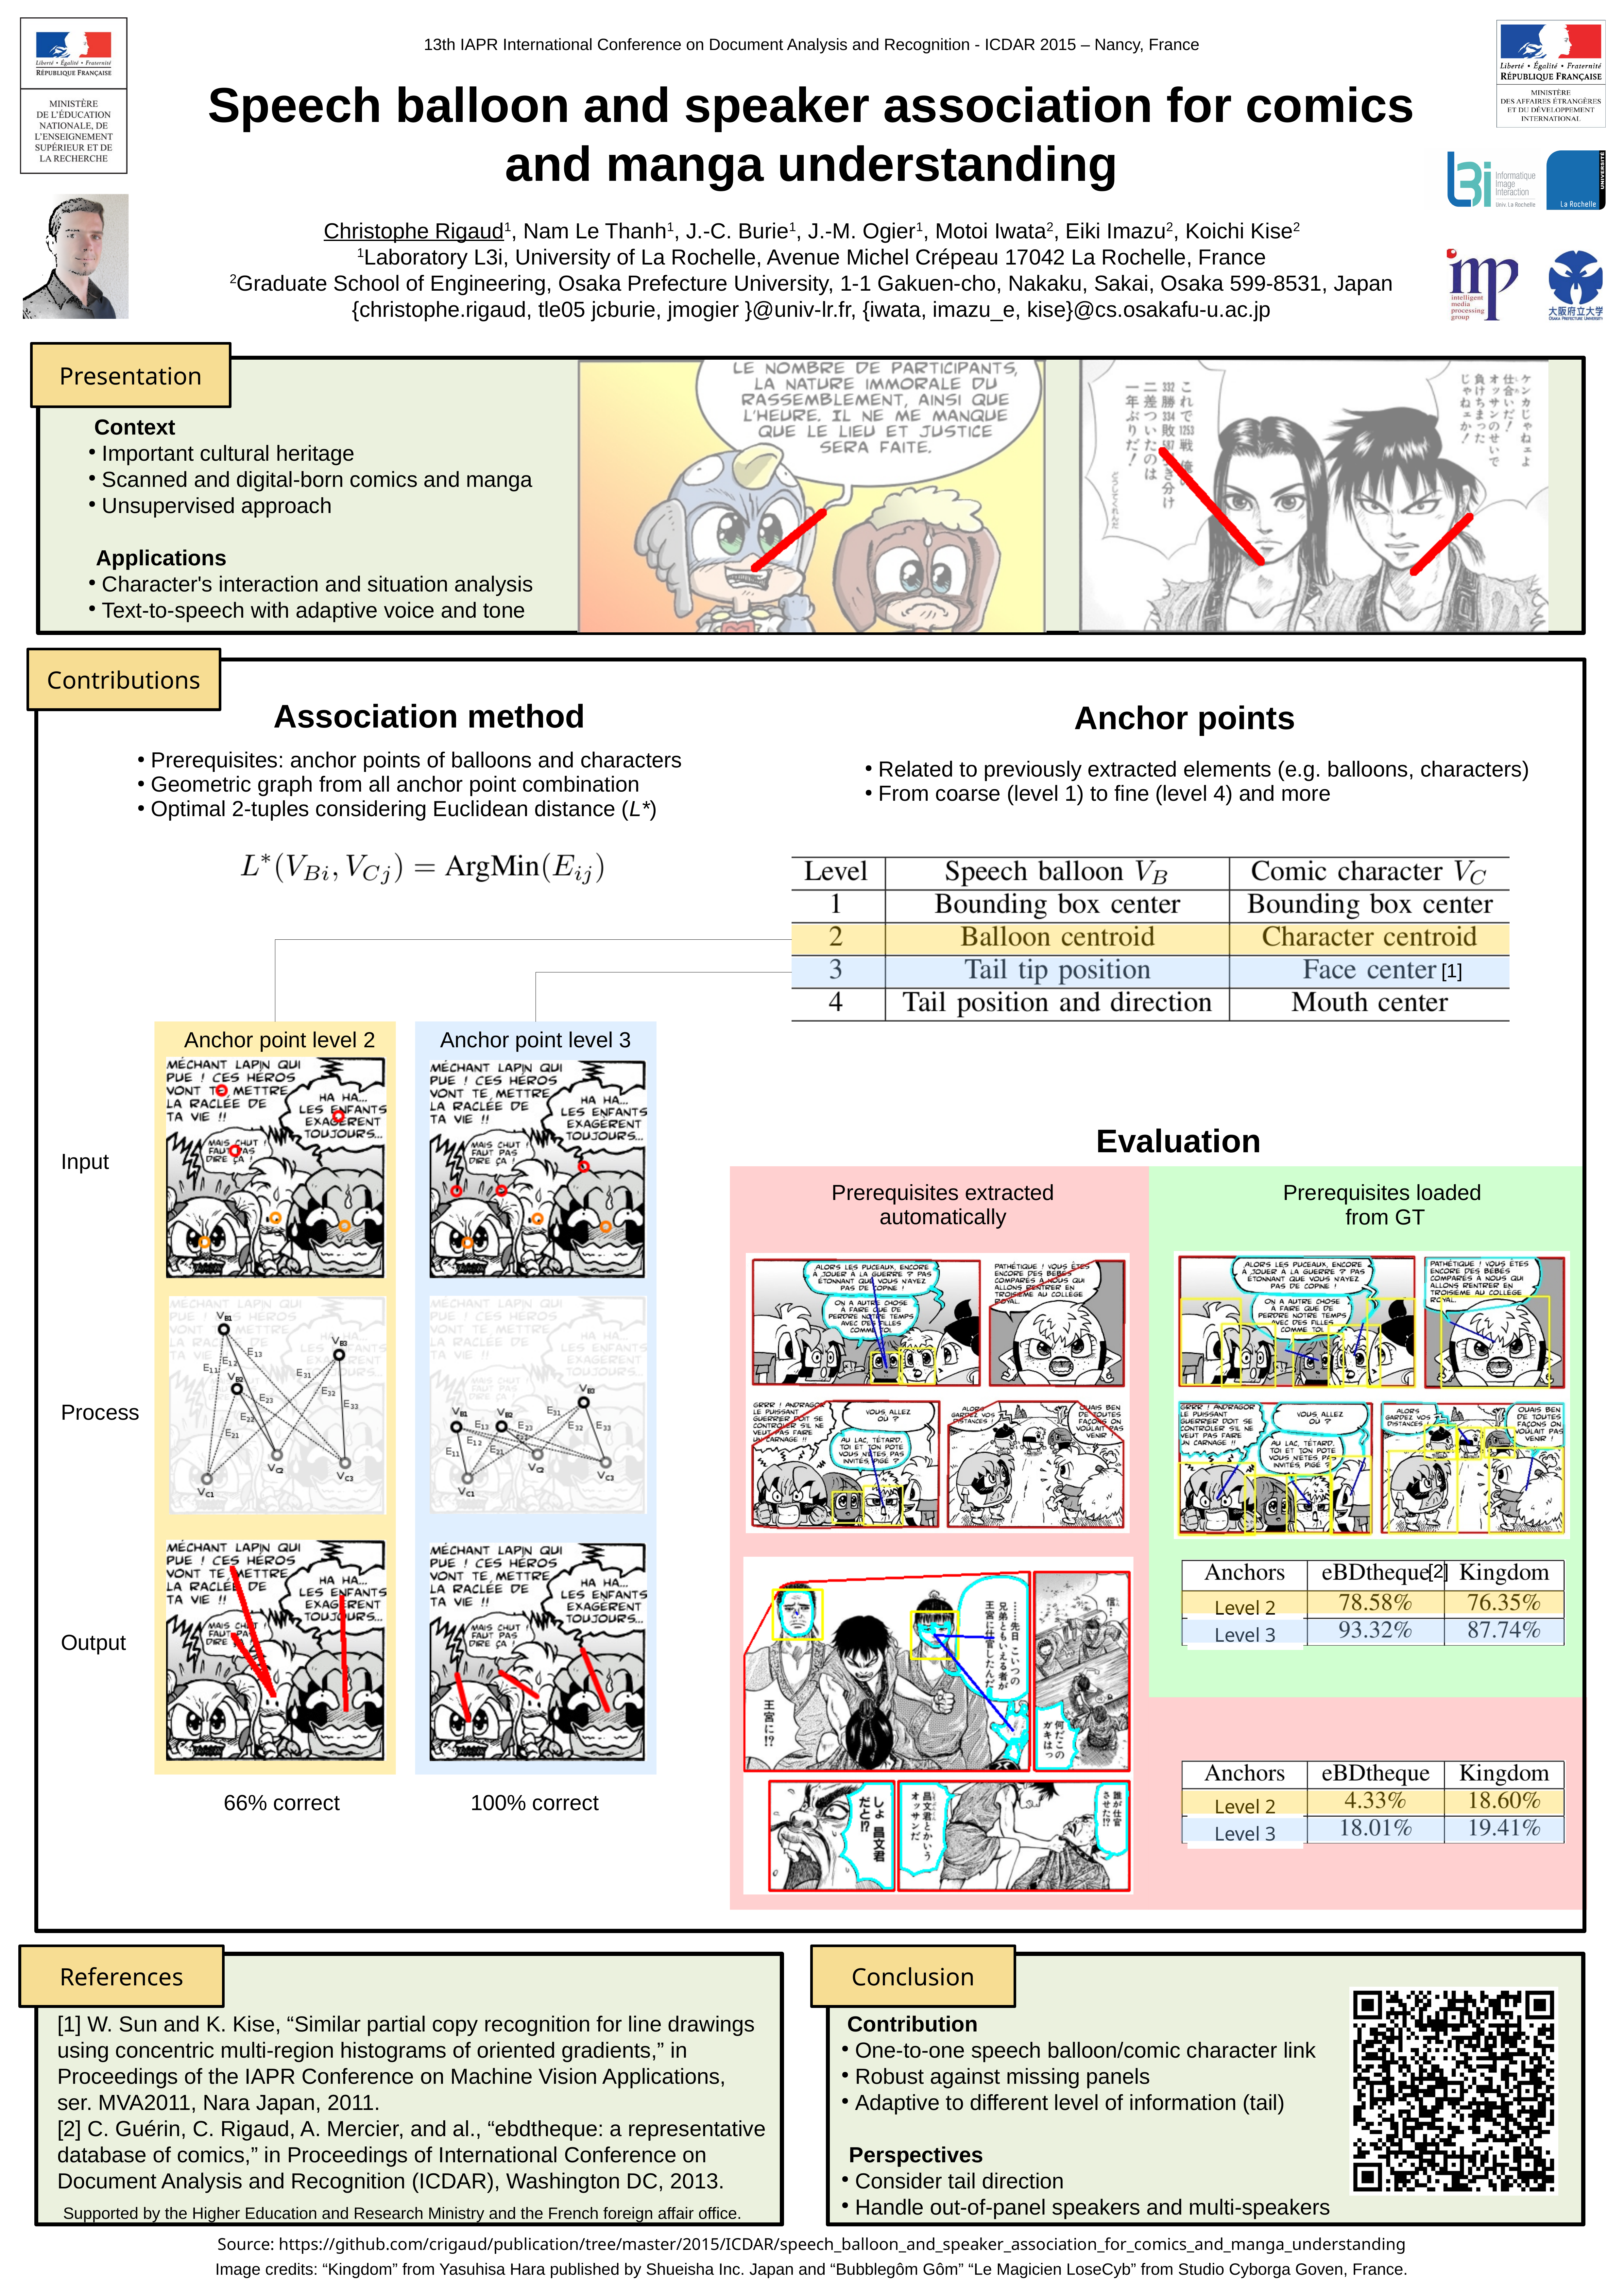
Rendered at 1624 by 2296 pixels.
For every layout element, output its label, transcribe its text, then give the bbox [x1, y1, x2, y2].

text_box [2] [1423, 1558, 1462, 1585]
picture [1537, 249, 1603, 323]
text_box [415, 1021, 657, 1775]
text_box Prerequisites loaded from GT [1278, 1178, 1493, 1232]
picture [430, 1060, 647, 1278]
text_box Process [56, 1397, 172, 1427]
text_box Contributions [27, 649, 220, 710]
text_box Anchor point level 2 [174, 1025, 386, 1055]
text_box Output [56, 1628, 166, 1657]
text_box Anchor point level 3 [425, 1025, 647, 1055]
picture [1182, 1614, 1187, 1619]
text_box [1] W. Sun and K. Kise, “Similar partial copy recognition for line drawings using concentric multi-region histograms of oriented gradients,” in Proceedings of the IAPR Conference on Machine Vision Applications, ser. MVA2011, Nara Japan, 2011. [2] C. Guérin, C. Rigaud, A. Mercier, and al., “ebdtheque: a representative database of comics,” in Proceedings of International Conference on Document Analysis and Recognition (ICDAR), Washington DC, 2013. Supported by the Higher Education and Research Ministry and the French foreign affair office. [52, 2007, 782, 2225]
picture [1174, 1251, 1570, 1539]
picture [1547, 150, 1606, 210]
text_box [1] [1436, 958, 1475, 984]
text_box Evaluation [714, 1120, 1624, 1163]
picture [792, 987, 1510, 1022]
text_box Context Important cultural heritage Scanned and digital-born comics and manga Unsupervised approach Applications Character's interaction and situation analysis Text-to-speech with adaptive voice and tone [83, 410, 577, 625]
picture [169, 1296, 386, 1515]
text_box 100% correct [457, 1788, 612, 1818]
picture [166, 1540, 386, 1761]
text_box [828, 1954, 1583, 2225]
text_box [38, 357, 1584, 633]
picture [430, 1296, 647, 1514]
text_box 13th IAPR International Conference on Document Analysis and Recognition - ICDAR 2015 – Nancy, France Speech balloon and speaker association for comics and manga understanding Christophe Rigaud1, Nam Le Thanh1, J.-C. Burie1, J.-M. Ogier1, Motoi Iwata2, Eiki Imazu2, Koichi Kise2 1Laboratory L3i, University of La Rochelle, Avenue Michel Crépeau 17042 La Rochelle, France 2Graduate School of Engineering, Osaka Prefecture University, 1-1 Gakuen-cho, Nakaku, Sakai, Osaka 599-8531, Japan {christophe.rigaud, tle05 jcburie, jmogier }@univ-lr.fr, {iwata, imazu_e, kise}@cs.osakafu-u.ac.jp [175, 31, 1449, 344]
picture [1349, 1987, 1558, 2196]
picture [577, 360, 1047, 632]
picture [1182, 1841, 1187, 1843]
text_box Conclusion [811, 1945, 1015, 2007]
text_box Image credits: “Kingdom” from Yasuhisa Hara published by Shueisha Inc. Japan and “Bubblegôm Gôm” “Le Magicien LoseCyb” from Studio Cyborga Goven, France. [160, 2257, 1464, 2281]
picture [743, 1557, 1134, 1894]
picture [1182, 1751, 1566, 1843]
picture [746, 1253, 1130, 1533]
picture [1424, 148, 1541, 210]
picture [166, 1057, 386, 1278]
text_box Association method [127, 695, 721, 738]
text_box Related to previously extracted elements (e.g. balloons, characters) From coarse (level 1) to fine (level 4) and more [860, 754, 1554, 831]
picture [1182, 1643, 1187, 1646]
text_box 66% correct [204, 1788, 359, 1818]
picture [1182, 1814, 1187, 1818]
text_box [792, 925, 1510, 954]
picture [237, 848, 607, 887]
picture [1182, 1551, 1566, 1646]
picture [1079, 360, 1549, 632]
picture [1496, 20, 1606, 128]
text_box Prerequisites extracted automatically [774, 1178, 1112, 1232]
text_box Contribution One-to-one speech balloon/comic character link Robust against missing panels Adaptive to different level of information (tail) Perspectives Consider tail direction Handle out-of-panel speakers and multi-speakers [836, 2007, 1622, 2222]
text_box Prerequisites: anchor points of balloons and characters Geometric graph from all anchor point combination Optimal 2-tuples considering Euclidean distance (L*) [132, 745, 708, 829]
picture [23, 194, 129, 319]
text_box Level 2 [1187, 1614, 1304, 1615]
text_box [792, 958, 1510, 987]
picture [792, 856, 1510, 925]
picture [430, 1543, 647, 1761]
picture [20, 17, 128, 174]
text_box References [20, 1945, 224, 2007]
text_box [730, 1166, 1582, 1910]
text_box [36, 1954, 782, 2225]
picture [792, 954, 1510, 958]
text_box Input [56, 1147, 172, 1176]
text_box Anchor points [830, 697, 1528, 740]
picture [1447, 249, 1518, 320]
text_box Presentation [31, 343, 231, 407]
text_box [154, 1021, 396, 1775]
text_box Source: https://github.com/crigaud/publication/tree/master/2015/ICDAR/speech_balloon_and_speaker_association_for_comics_and_manga_understanding [19, 2231, 1605, 2259]
